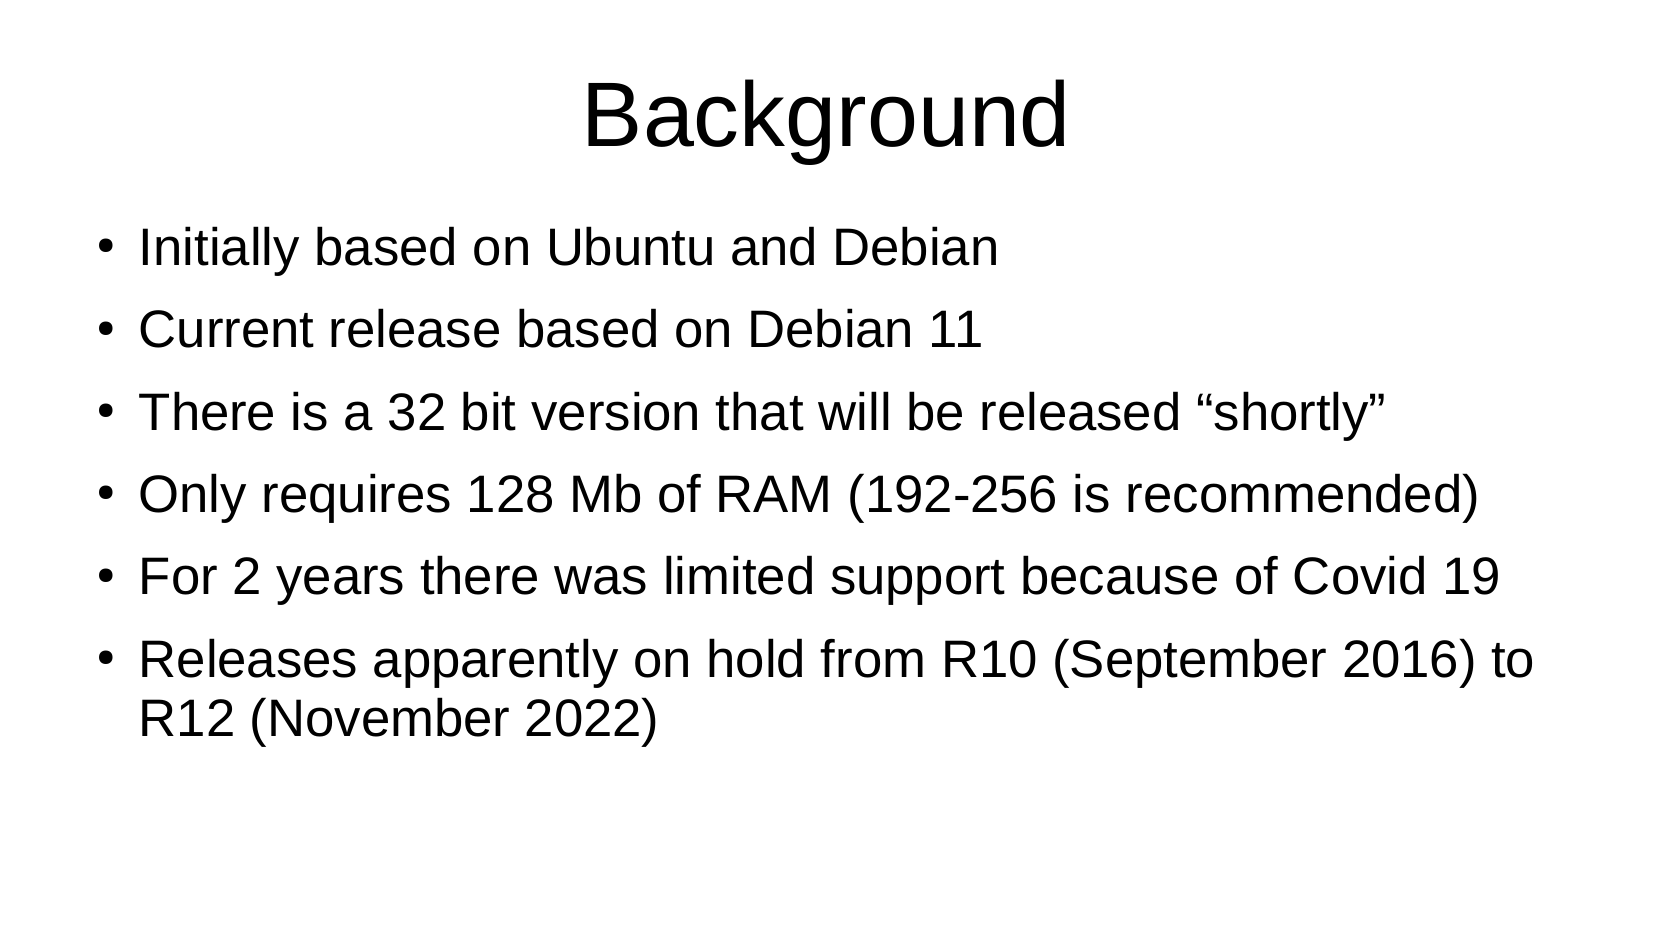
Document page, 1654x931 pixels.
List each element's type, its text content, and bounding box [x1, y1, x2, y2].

title Background [82, 37, 1571, 193]
list Initially based on Ubuntu and Debian Current release based on Debian 11 There is a 32 bit version that will be released “shortly” Only requires 128 Mb of RAM (192-256 is recommended) For 2 years there was limited support because of Covid 19 Releases apparently on hold from R10 (September 2016) to R12 (November 2022) [82, 217, 1571, 758]
